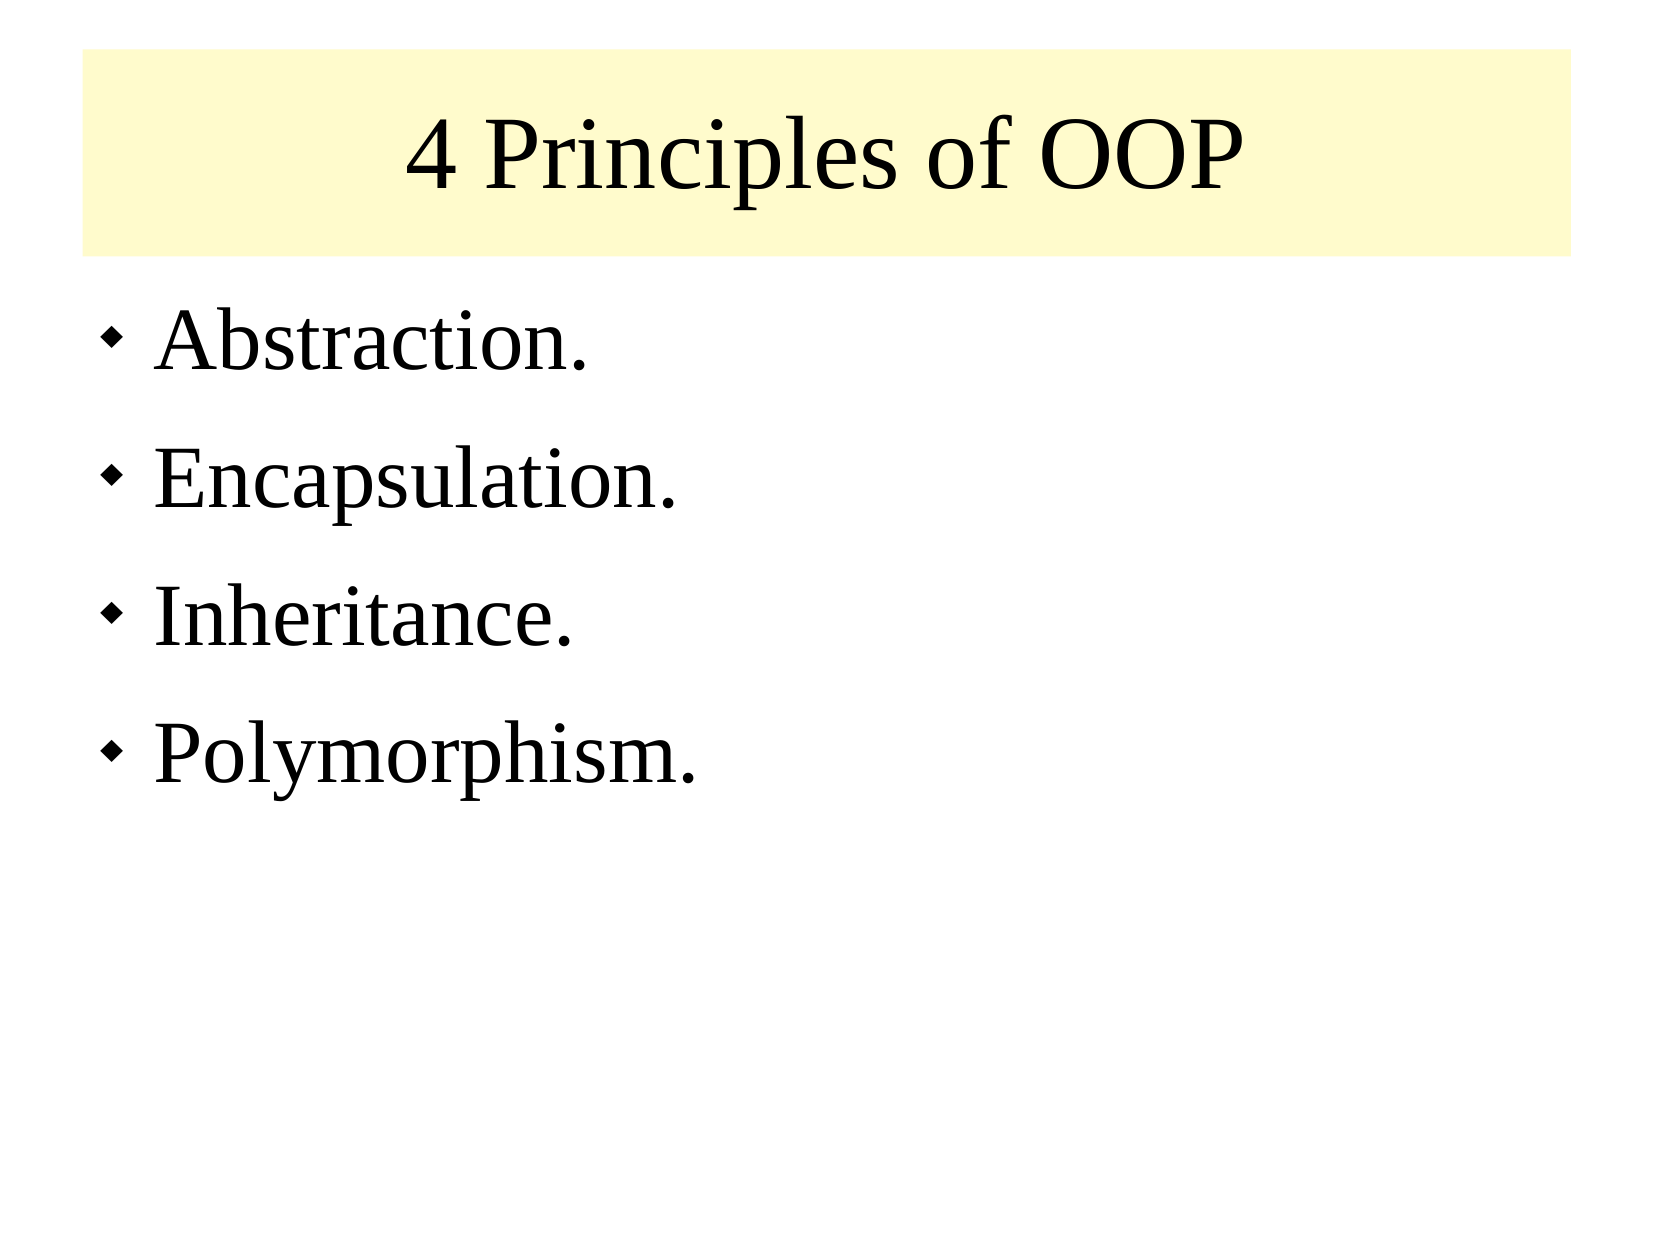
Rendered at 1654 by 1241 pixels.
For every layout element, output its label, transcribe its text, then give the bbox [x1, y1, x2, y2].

list Abstraction. Encapsulation. Inheritance. Polymorphism. [82, 290, 1571, 1010]
title 4 Principles of OOP [82, 49, 1571, 257]
